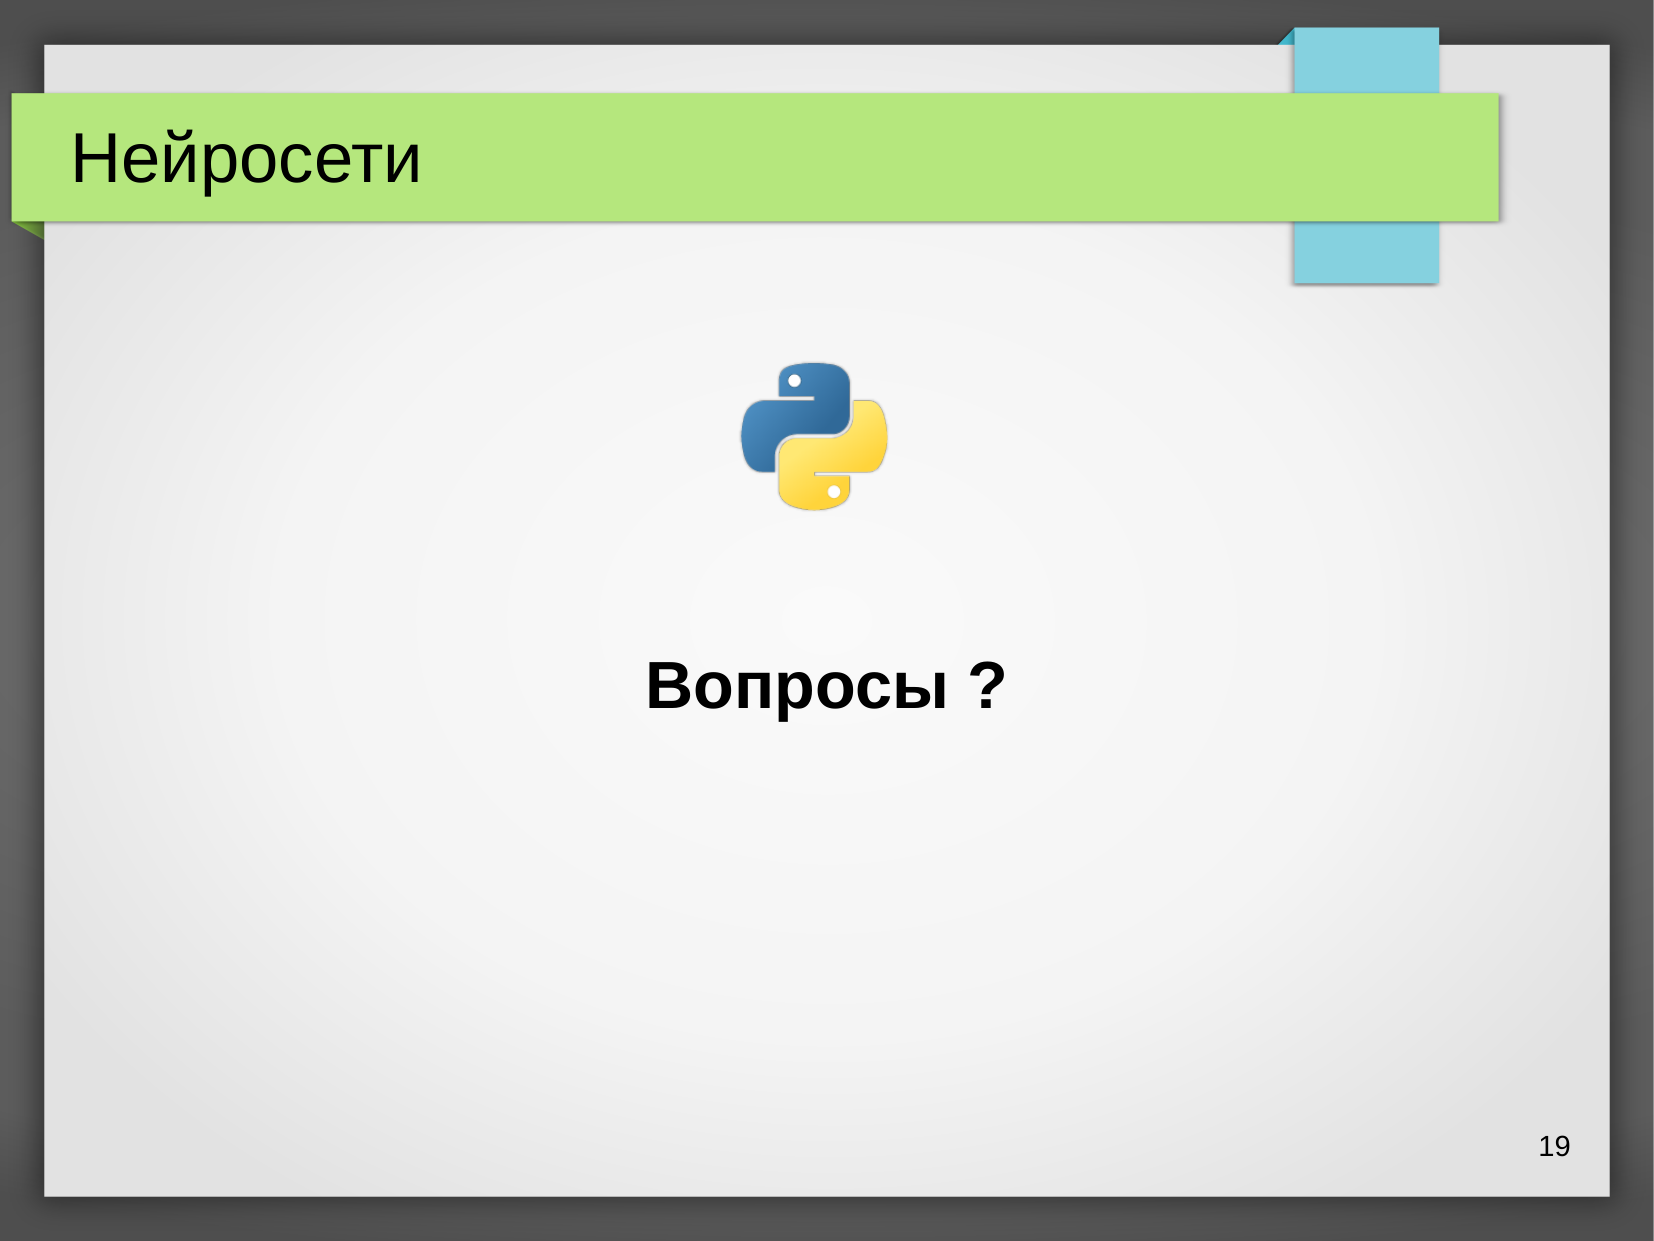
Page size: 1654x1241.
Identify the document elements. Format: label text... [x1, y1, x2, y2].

title Нейросети [70, 118, 1205, 199]
subtitle Вопросы ? [82, 236, 1571, 1134]
picture [0, 0, 1654, 1241]
